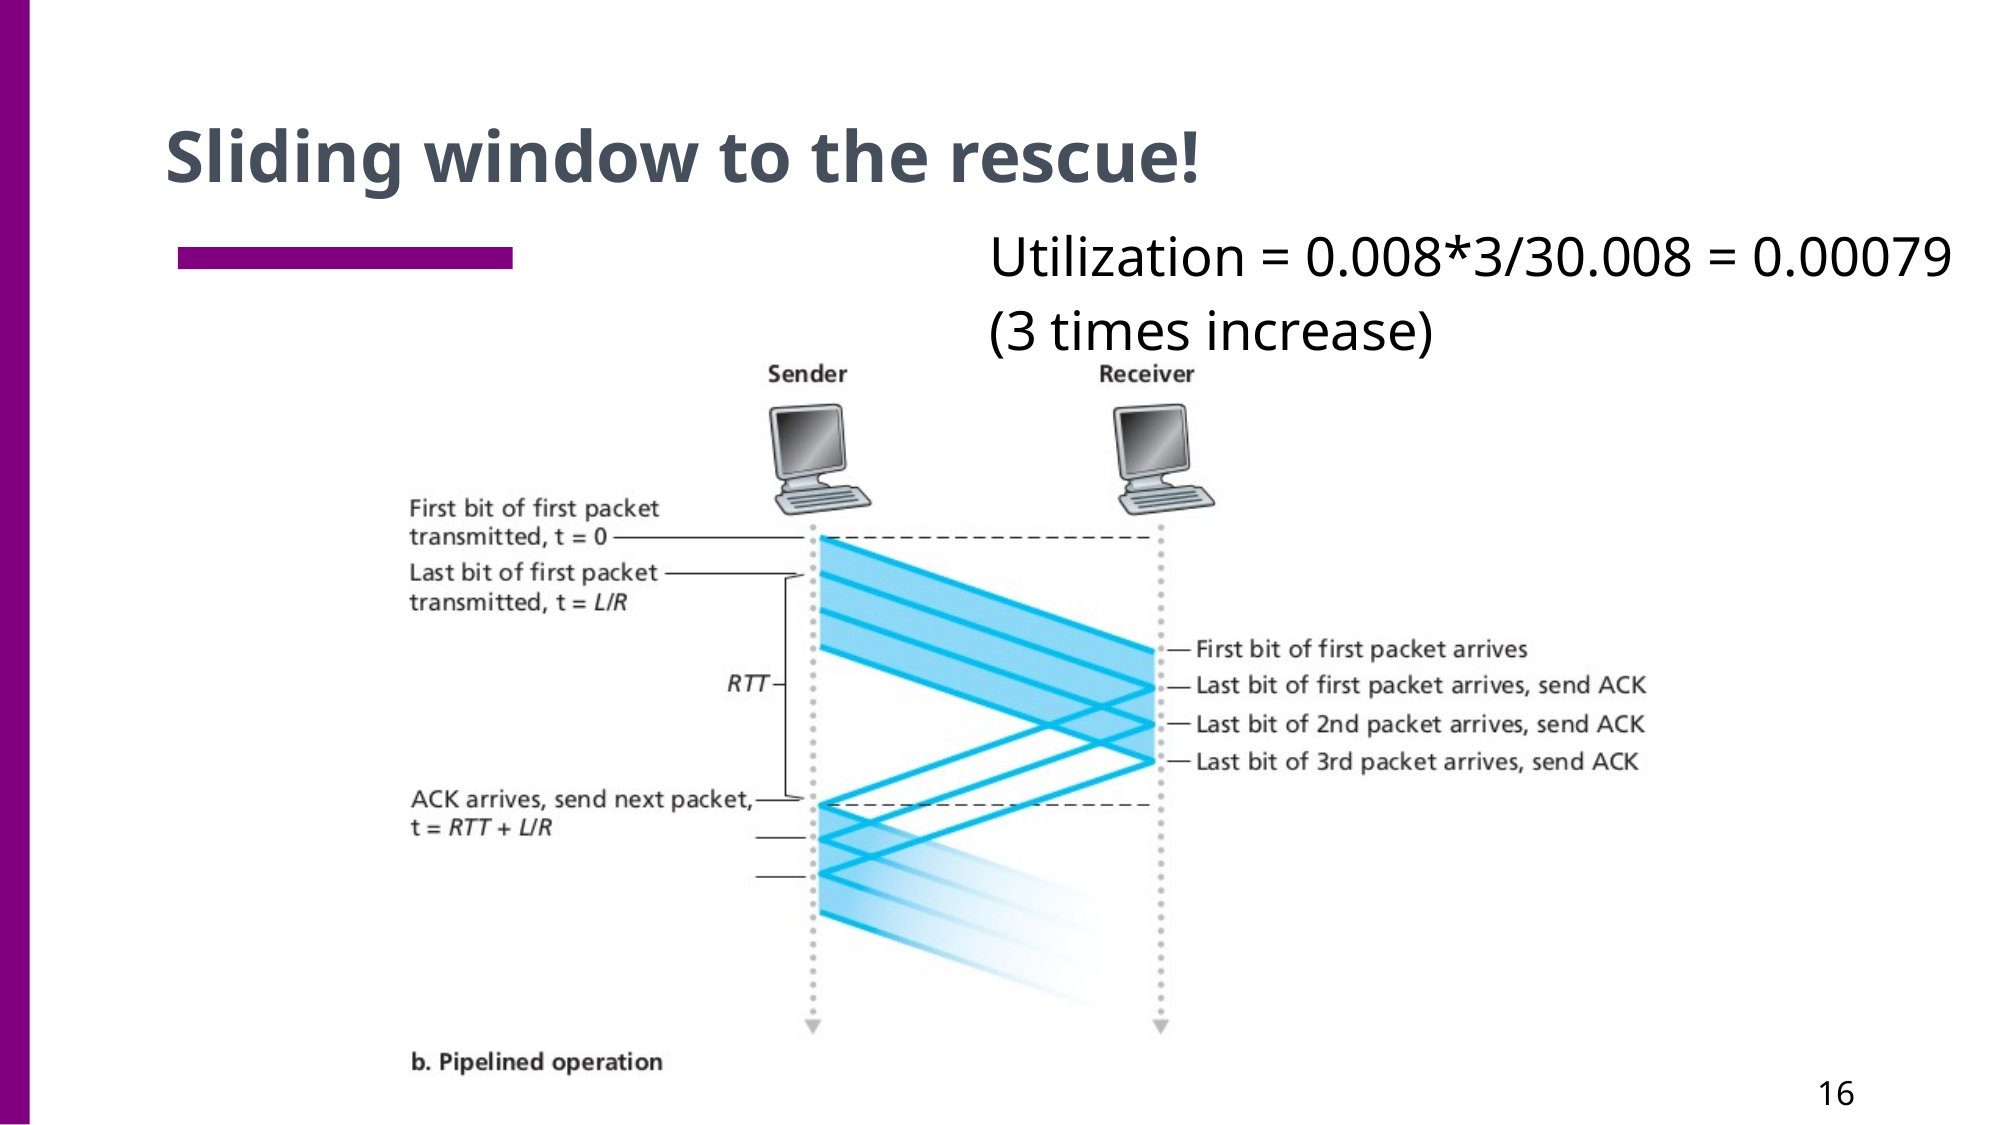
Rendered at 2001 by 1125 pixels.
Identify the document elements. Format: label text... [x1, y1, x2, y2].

text_box Sliding window to the rescue! [151, 0, 1849, 212]
text_box Utilization = 0.008*3/30.008 = 0.00079 (3 times increase) [975, 211, 1971, 425]
picture [347, 326, 1711, 1111]
